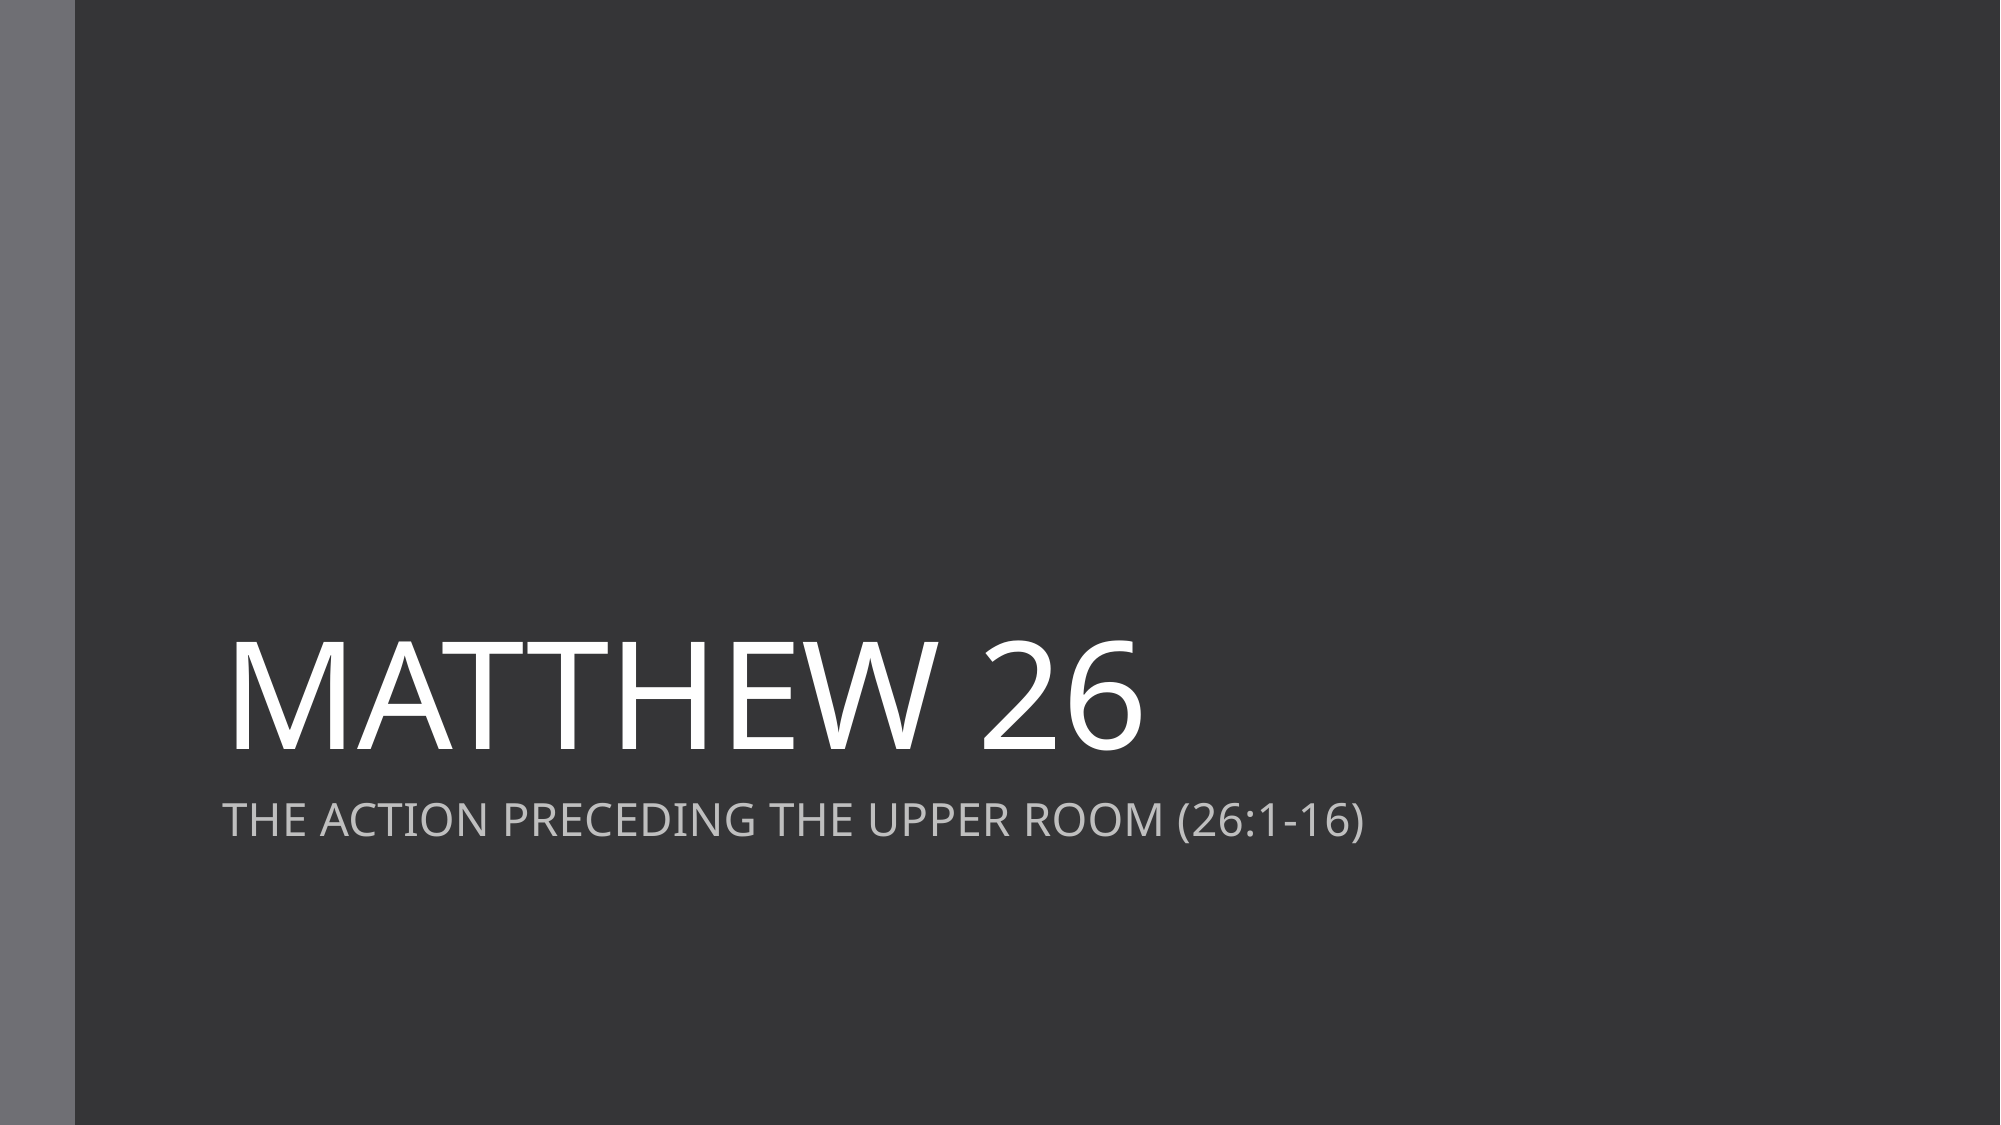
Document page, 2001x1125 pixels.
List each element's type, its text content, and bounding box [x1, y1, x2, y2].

subtitle THE ACTION PRECEDING THE UPPER ROOM (26:1-16) [206, 787, 1752, 1066]
title MATTHEW 26 [206, 124, 1752, 787]
